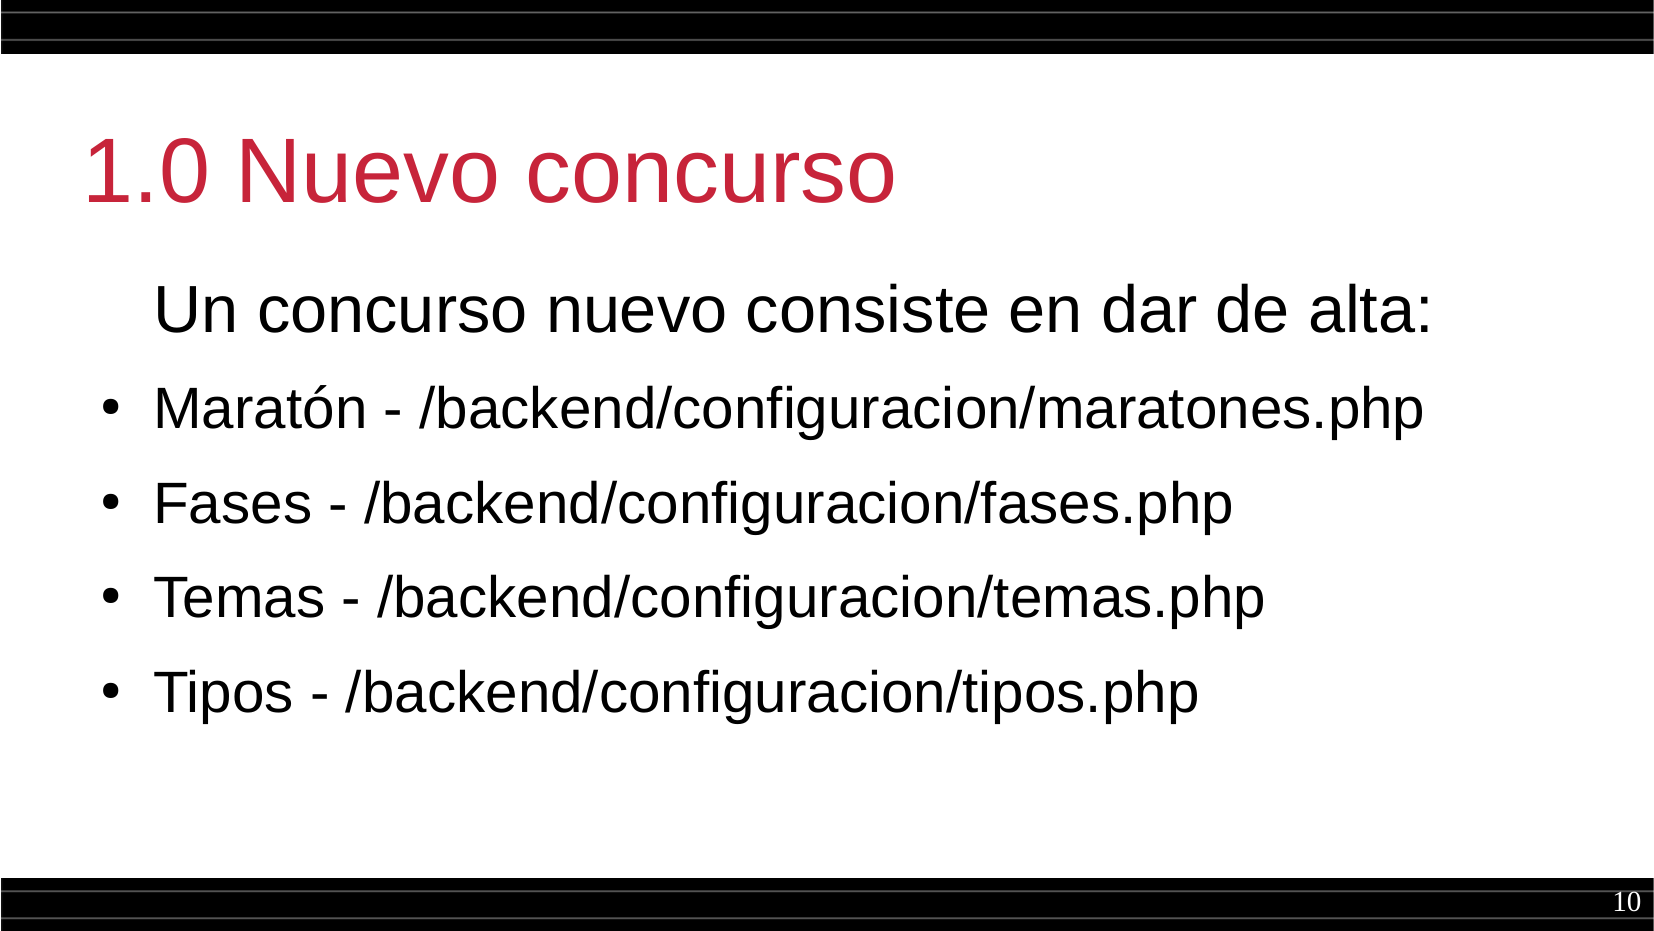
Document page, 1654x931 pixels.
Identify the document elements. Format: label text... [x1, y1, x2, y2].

title 1.0 Nuevo concurso [82, 92, 1571, 249]
picture [1, 878, 1654, 931]
list Un concurso nuevo consiste en dar de alta: Maratón - /backend/configuracion/maratones.php Fases - /backend/configuracion/fases.php Temas - /backend/configuracion/temas.php Tipos - /backend/configuracion/tipos.php [82, 271, 1571, 758]
picture [1, 0, 1654, 54]
